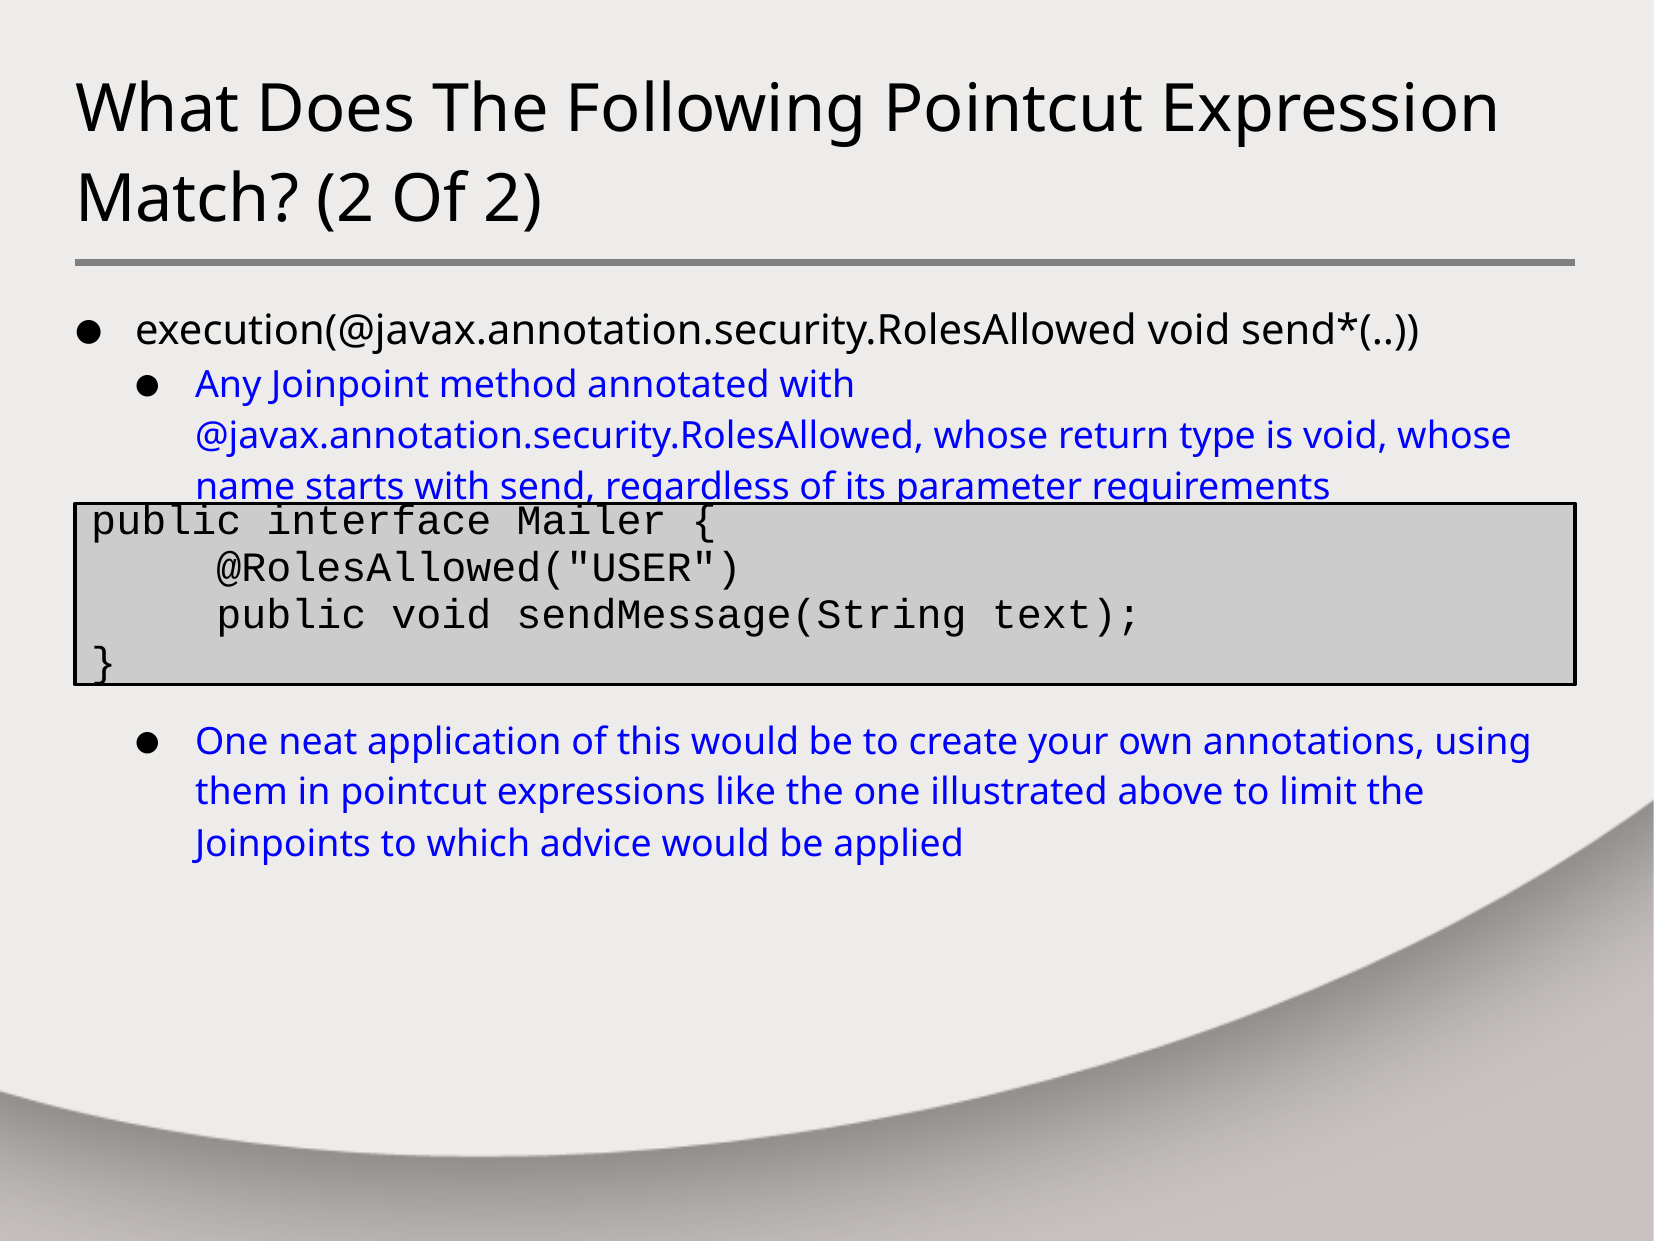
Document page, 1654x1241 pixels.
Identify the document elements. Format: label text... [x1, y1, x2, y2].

list execution(@javax.annotation.security.RolesAllowed void send*(..)) Any Joinpoint method annotated with @javax.annotation.security.RolesAllowed, whose return type is void, whose name starts with send, regardless of its parameter requirements One neat application of this would be to create your own annotations, using them in pointcut expressions like the one illustrated above to limit the Joinpoints to which advice would be applied [75, 300, 1576, 503]
picture [0, 0, 1654, 1241]
list execution(@javax.annotation.security.RolesAllowed void send*(..)) Any Joinpoint method annotated with @javax.annotation.security.RolesAllowed, whose return type is void, whose name starts with send, regardless of its parameter requirements One neat application of this would be to create your own annotations, using them in pointcut expressions like the one illustrated above to limit the Joinpoints to which advice would be applied [75, 685, 1576, 1163]
title What Does The Following Pointcut Expression Match? (2 Of 2) [75, 75, 1576, 226]
text_box public interface Mailer { @RolesAllowed("USER") public void sendMessage(String text); } [75, 503, 1576, 685]
